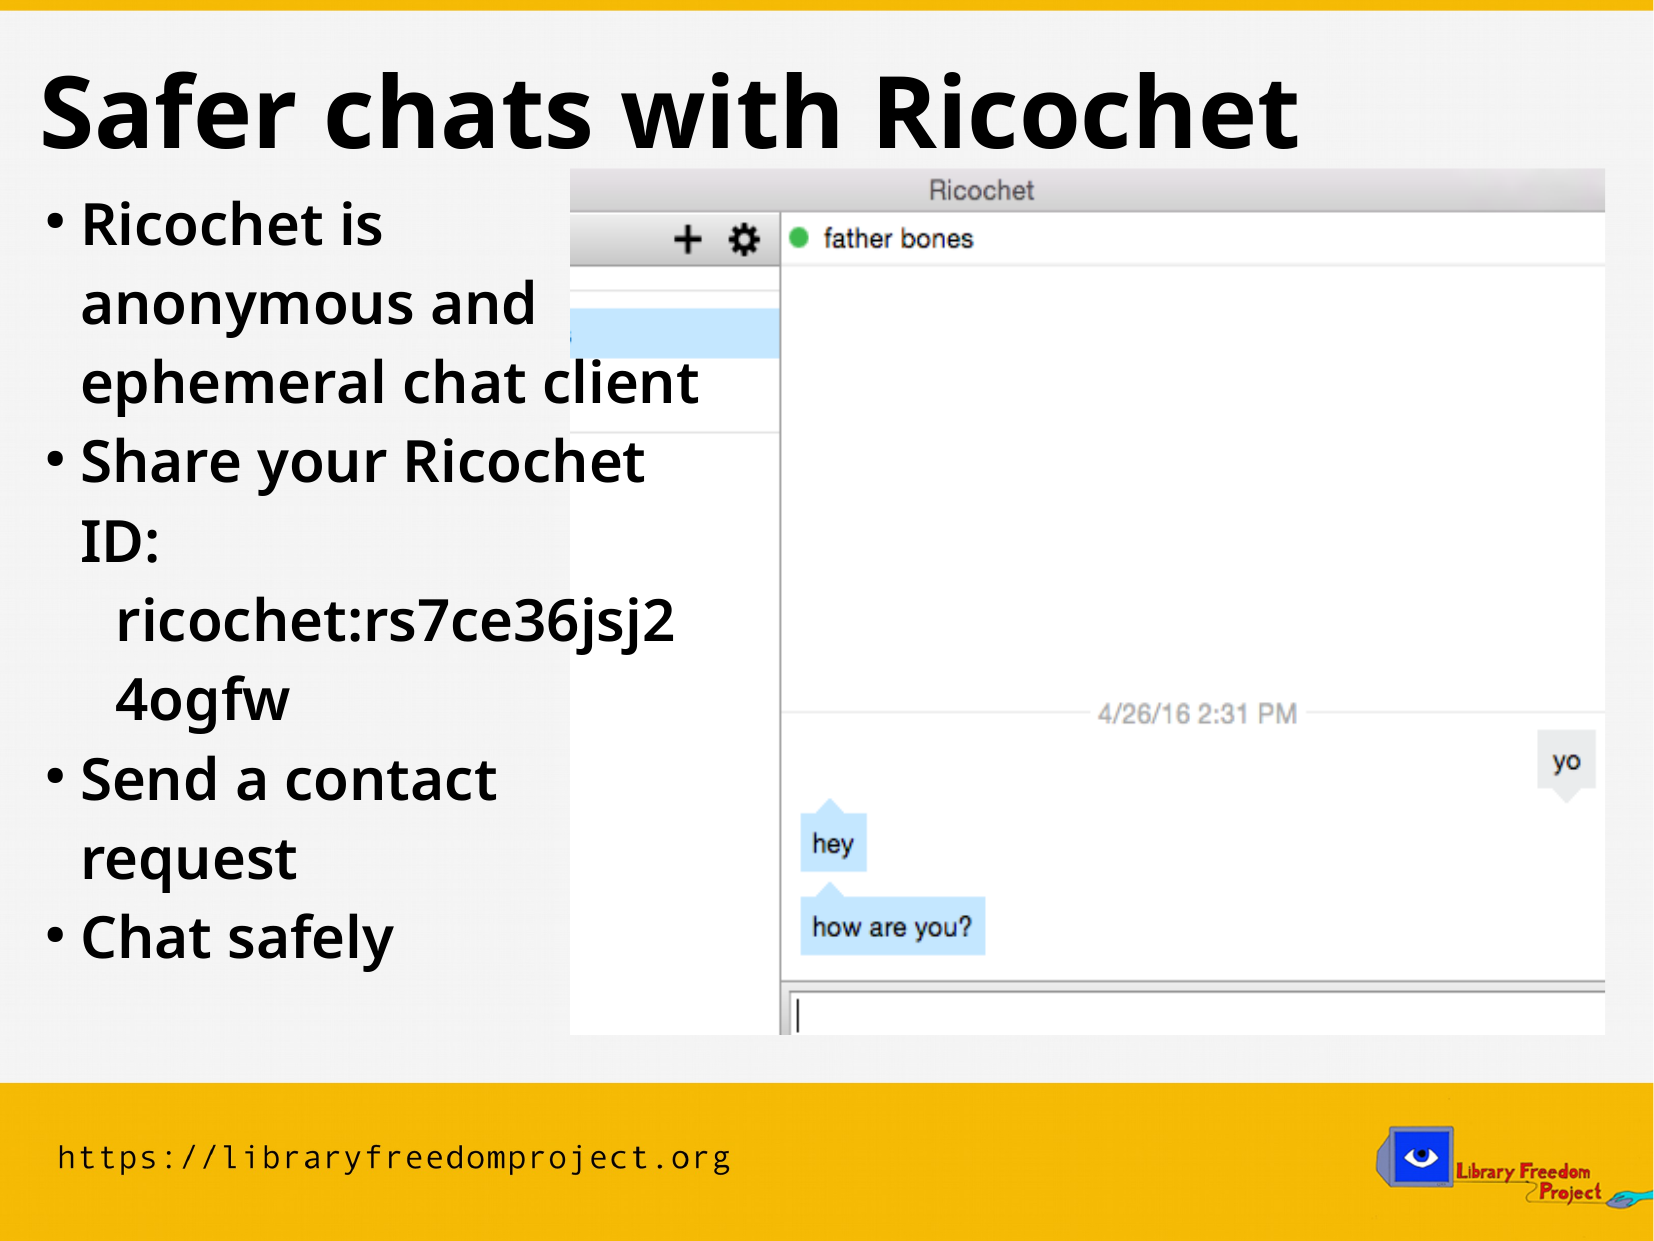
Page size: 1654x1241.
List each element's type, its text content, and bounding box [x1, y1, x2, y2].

text_box Safer chats with Ricochet [39, 41, 1396, 175]
picture [0, 0, 1654, 1241]
text_box Ricochet is anonymous and ephemeral chat client Share your Ricochet ID: ricochet:rs7ce36jsj24ogfw Send a contact request Chat safely [30, 175, 721, 1132]
